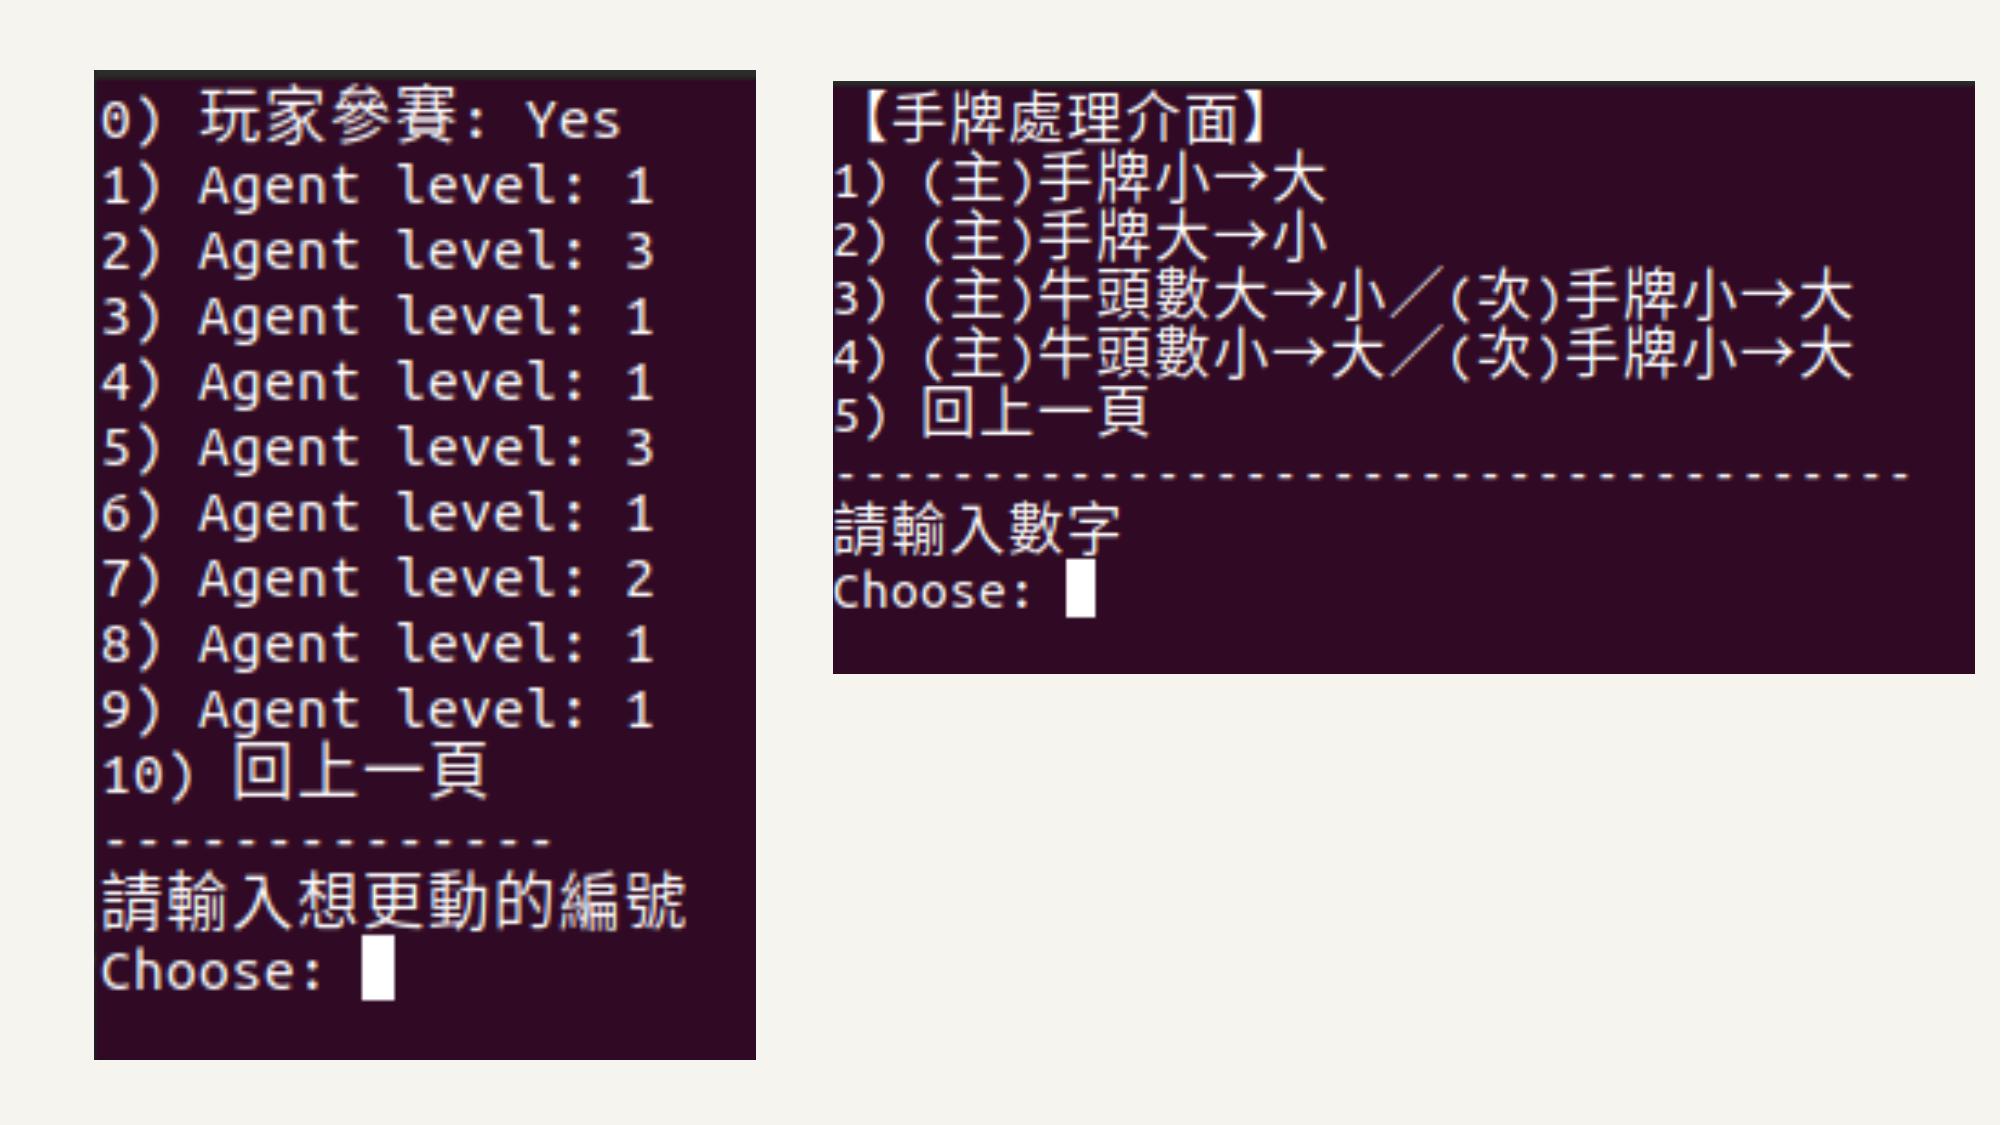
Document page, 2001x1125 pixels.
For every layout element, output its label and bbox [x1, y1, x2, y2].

picture [833, 81, 1975, 674]
picture [94, 70, 756, 1060]
